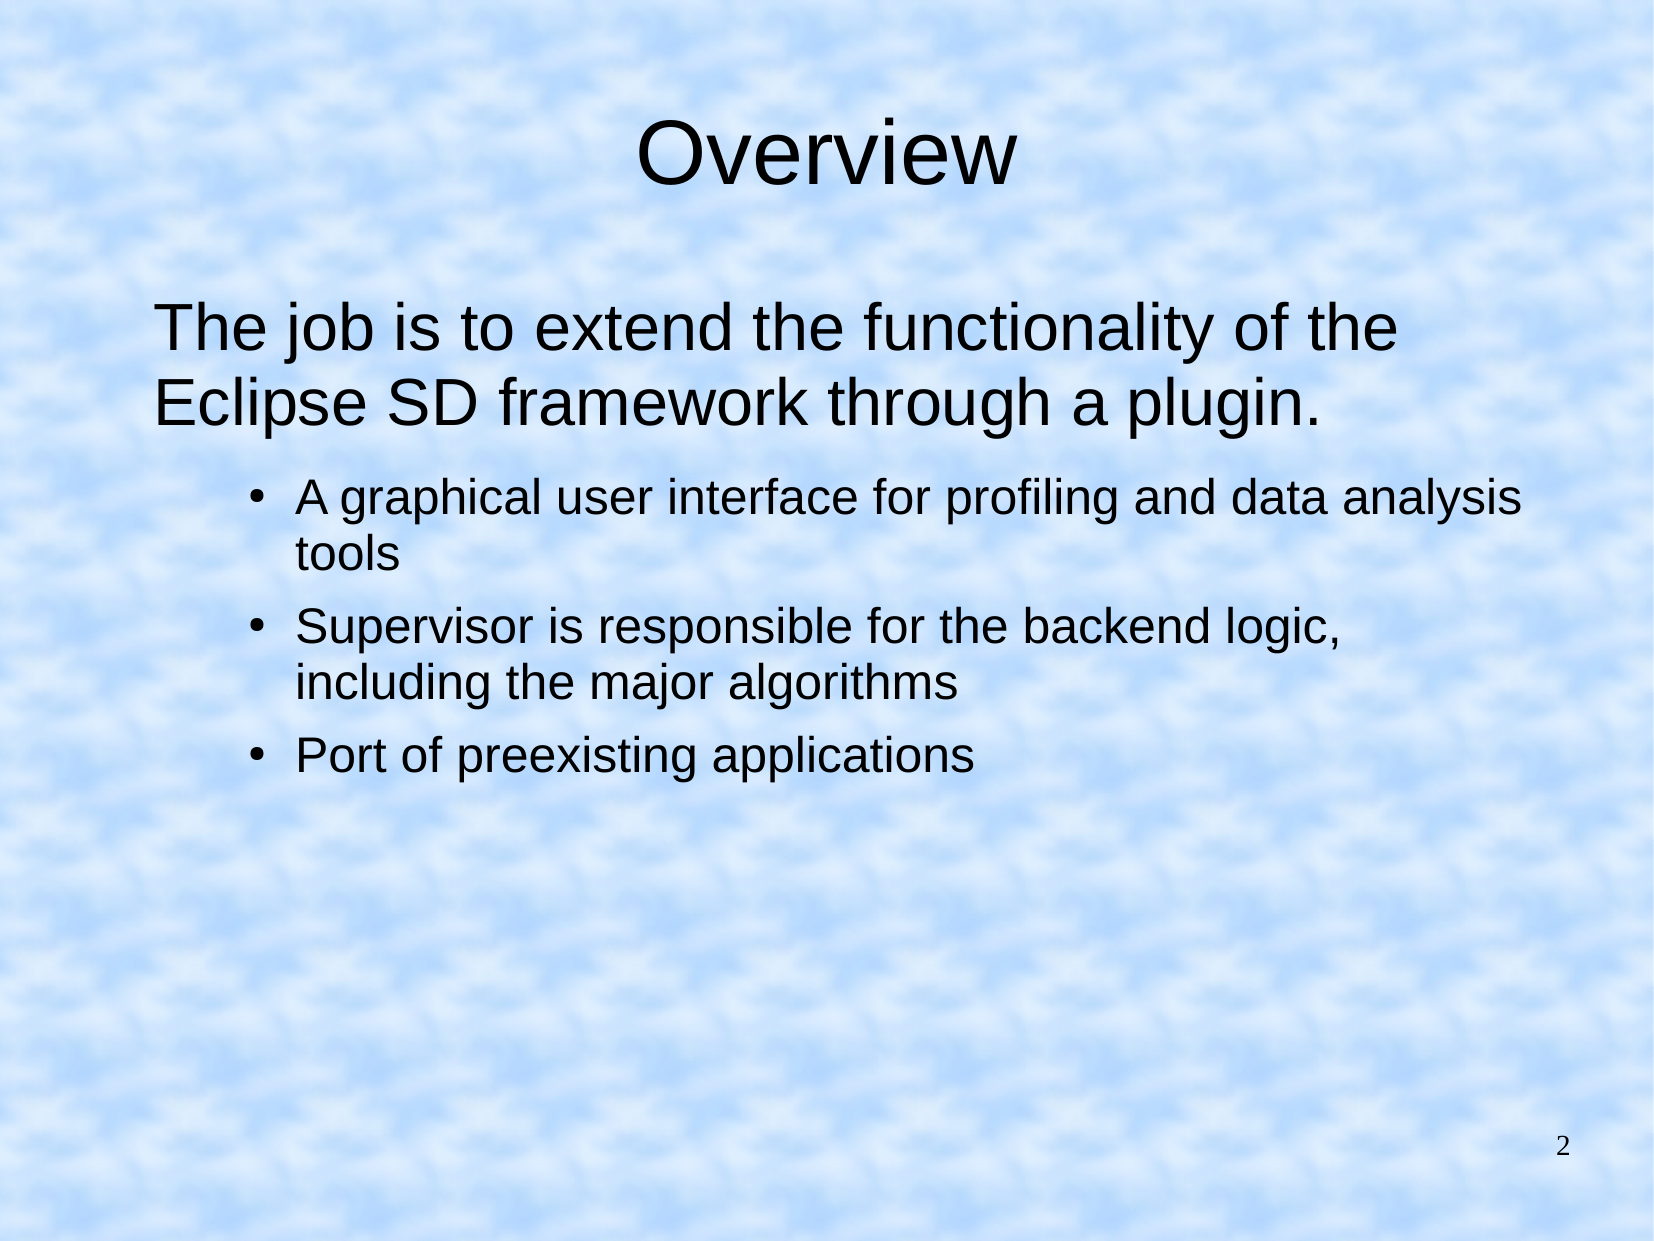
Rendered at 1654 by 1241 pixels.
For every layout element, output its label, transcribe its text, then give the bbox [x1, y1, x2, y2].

list The job is to extend the functionality of the Eclipse SD framework through a plugin. A graphical user interface for profiling and data analysis tools Supervisor is responsible for the backend logic, including the major algorithms Port of preexisting applications [82, 290, 1538, 1010]
picture [0, 0, 1654, 1241]
title Overview [82, 49, 1571, 257]
